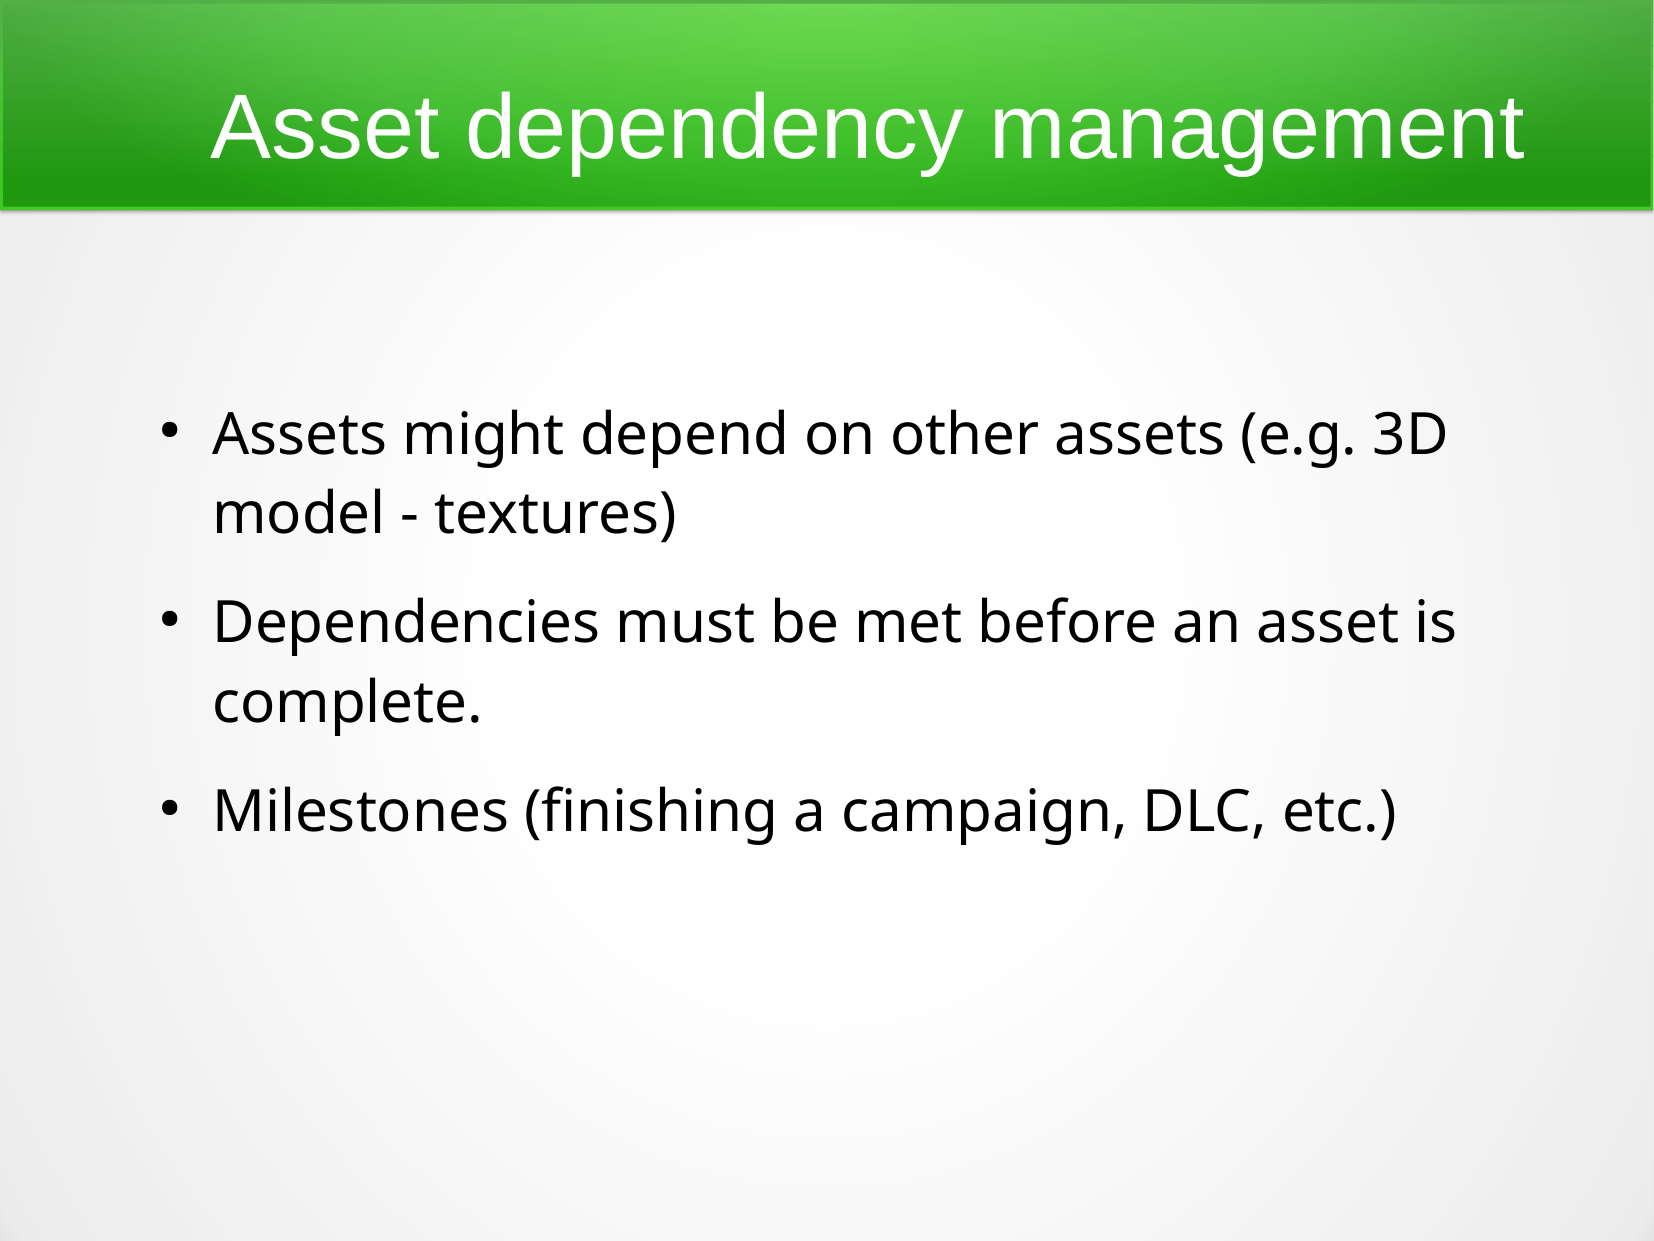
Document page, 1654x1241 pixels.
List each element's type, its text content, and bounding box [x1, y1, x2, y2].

subtitle Assets might depend on other assets (e.g. 3D model - textures) Dependencies must be met before an asset is complete. Milestones (finishing a campaign, DLC, etc.) [141, 426, 1630, 814]
title Asset dependency management [124, 75, 1613, 178]
